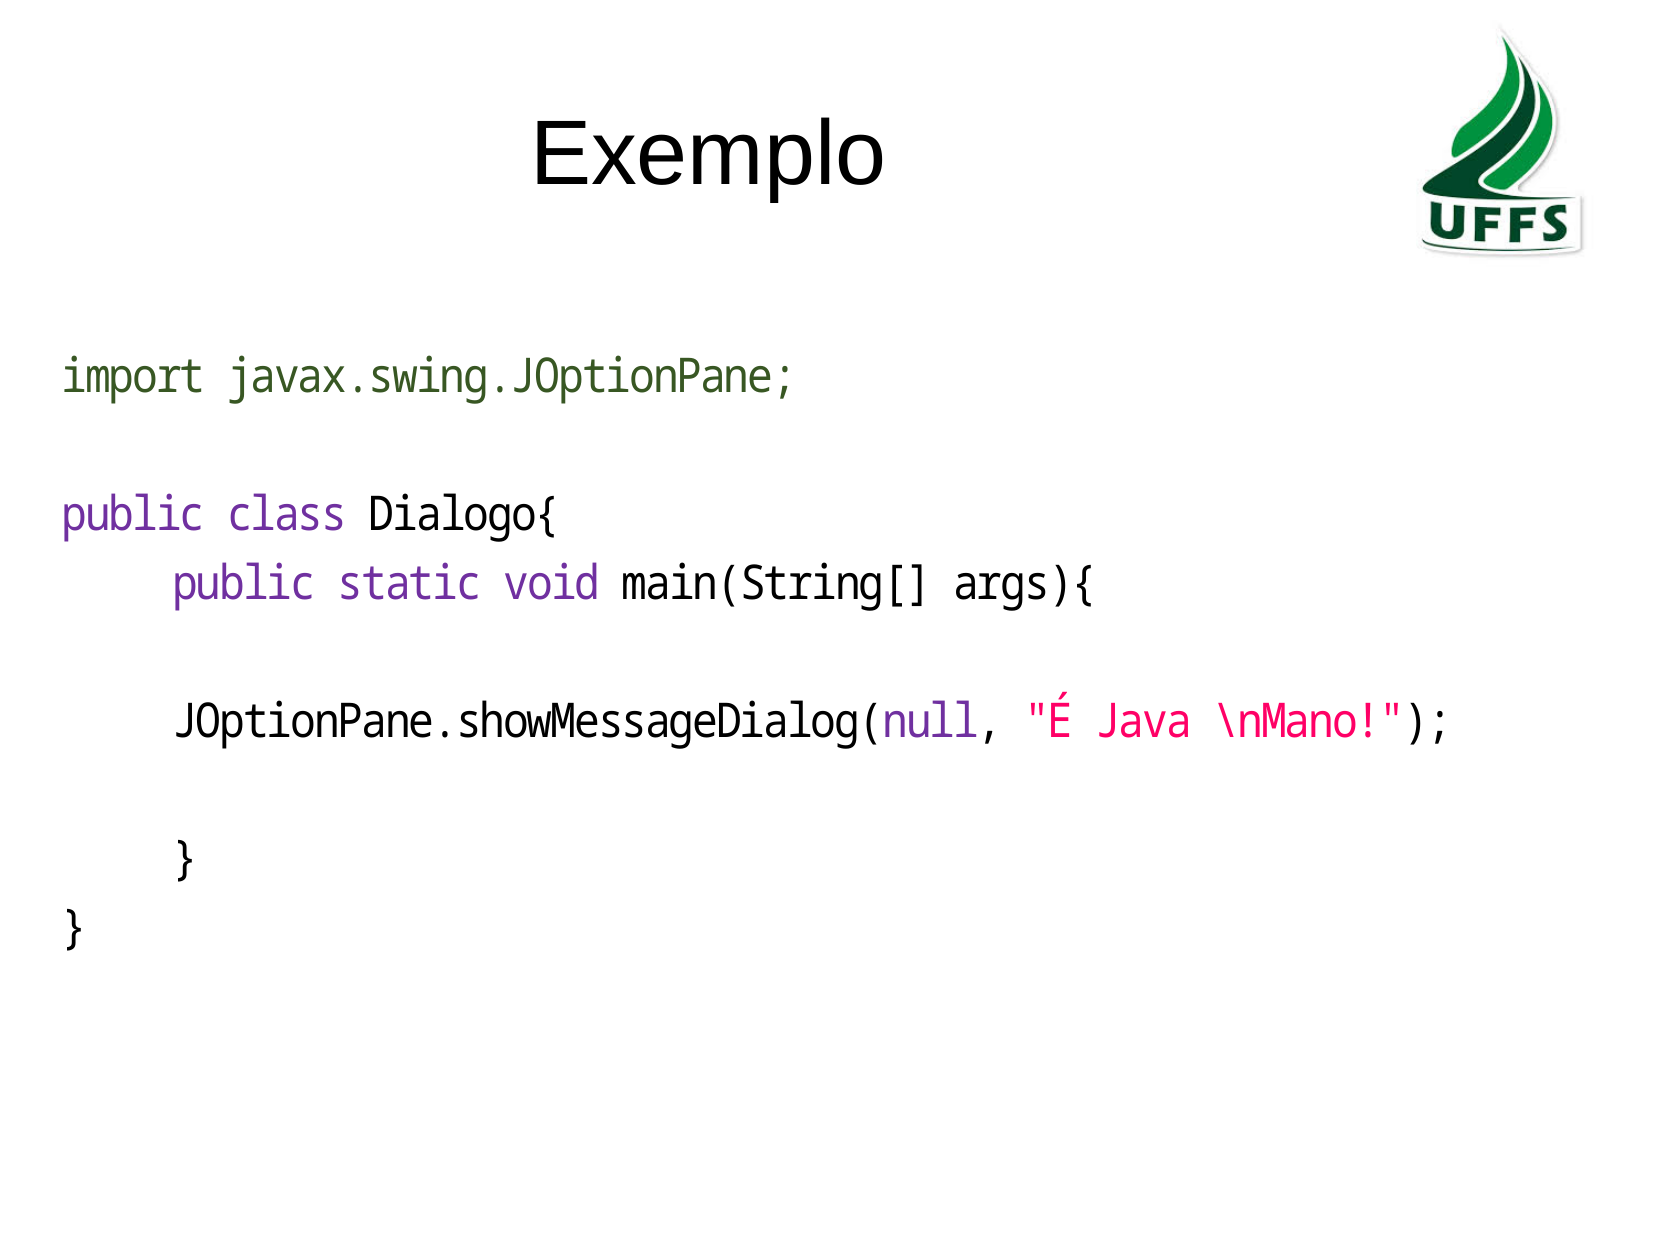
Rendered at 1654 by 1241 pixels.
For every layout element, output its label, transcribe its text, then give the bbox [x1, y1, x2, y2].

picture [35, 332, 1477, 1146]
title Exemplo [82, 49, 1335, 257]
picture [1381, 20, 1624, 272]
